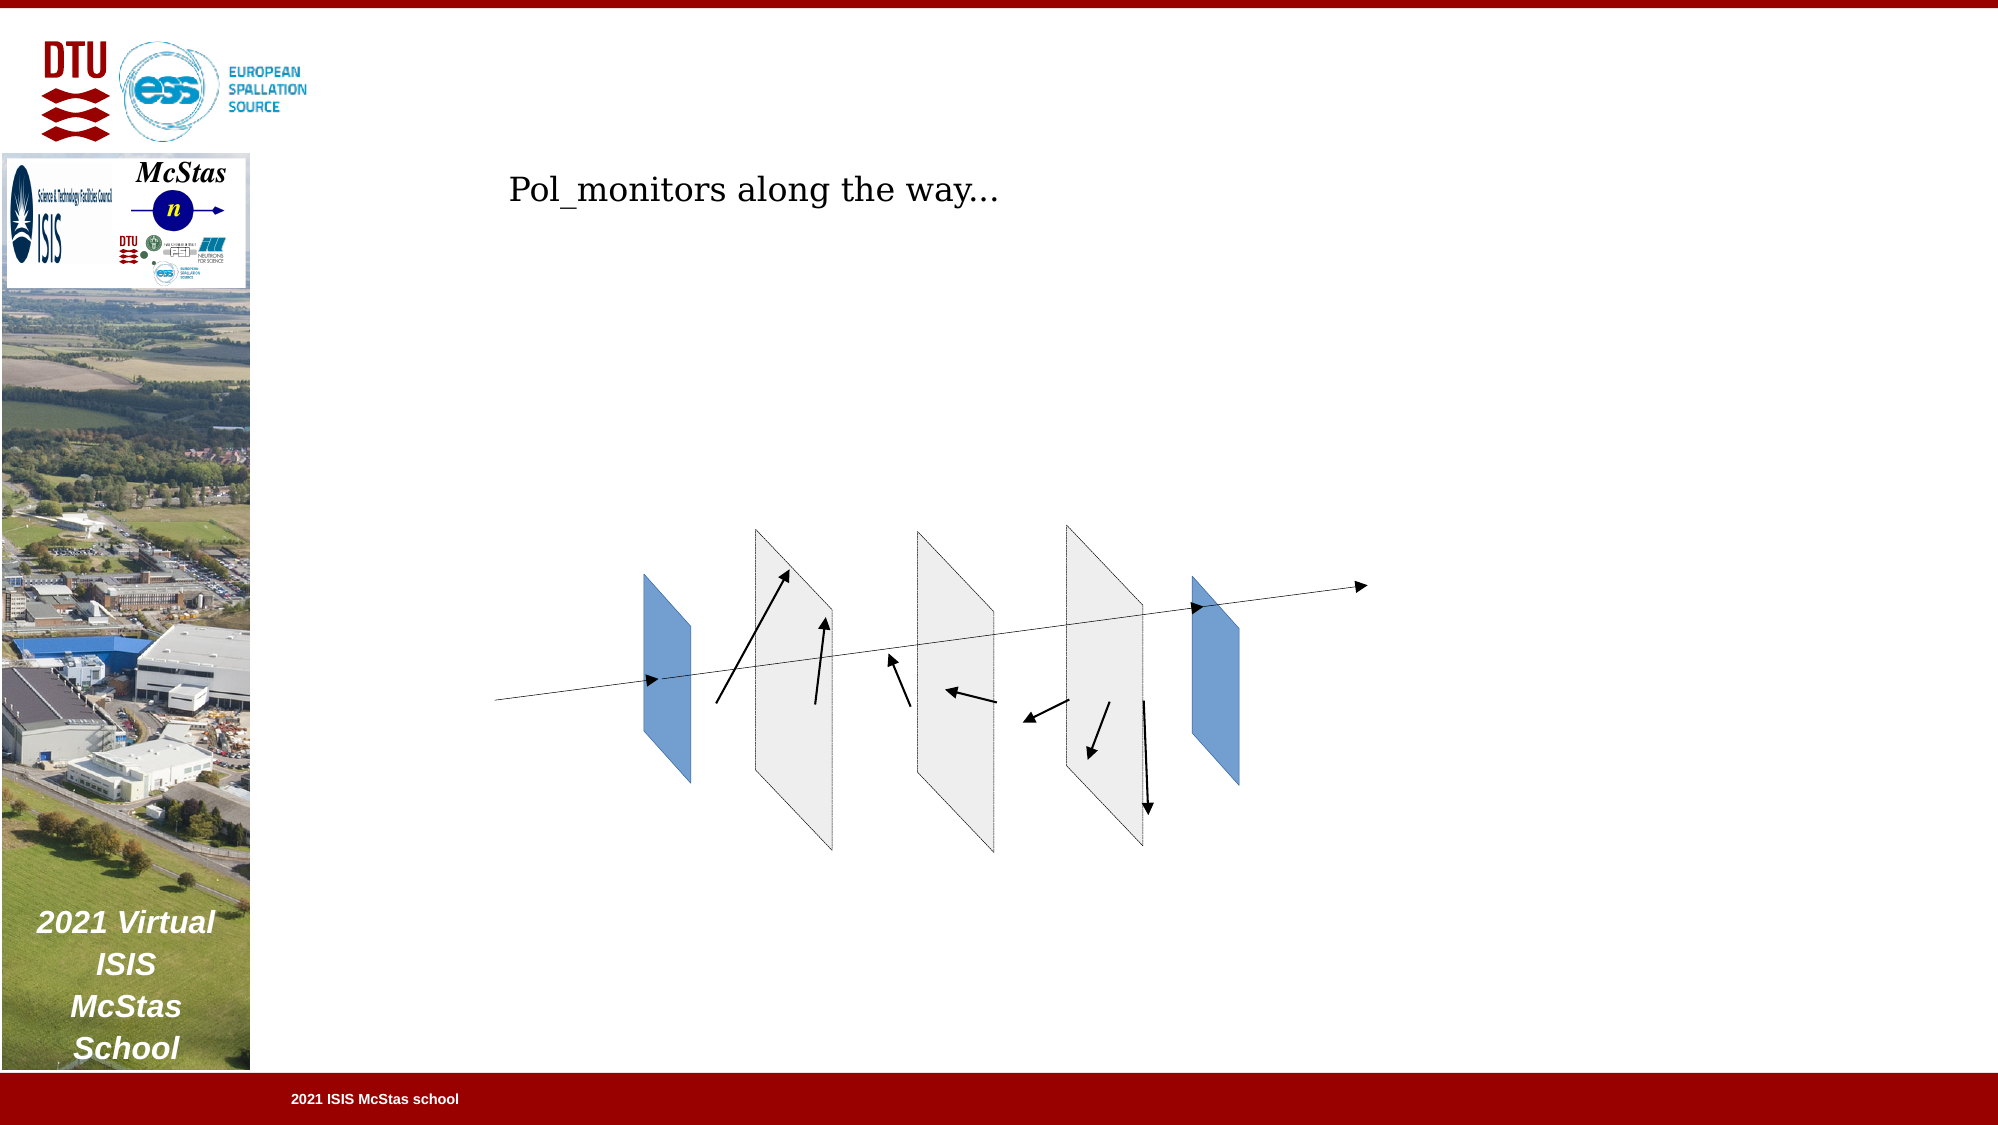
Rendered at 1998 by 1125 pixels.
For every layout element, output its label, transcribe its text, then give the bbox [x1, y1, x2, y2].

text_box [917, 635, 994, 853]
text_box [1192, 576, 1218, 606]
text_box Pol_monitors along the way... [508, 168, 1450, 209]
text_box [1066, 616, 1143, 846]
text_box [1066, 525, 1143, 624]
text_box [755, 529, 833, 666]
picture [119, 41, 307, 142]
picture [2, 153, 250, 1070]
text_box [755, 657, 833, 851]
text_box [643, 574, 691, 784]
text_box [917, 531, 994, 644]
text_box [1192, 605, 1240, 786]
